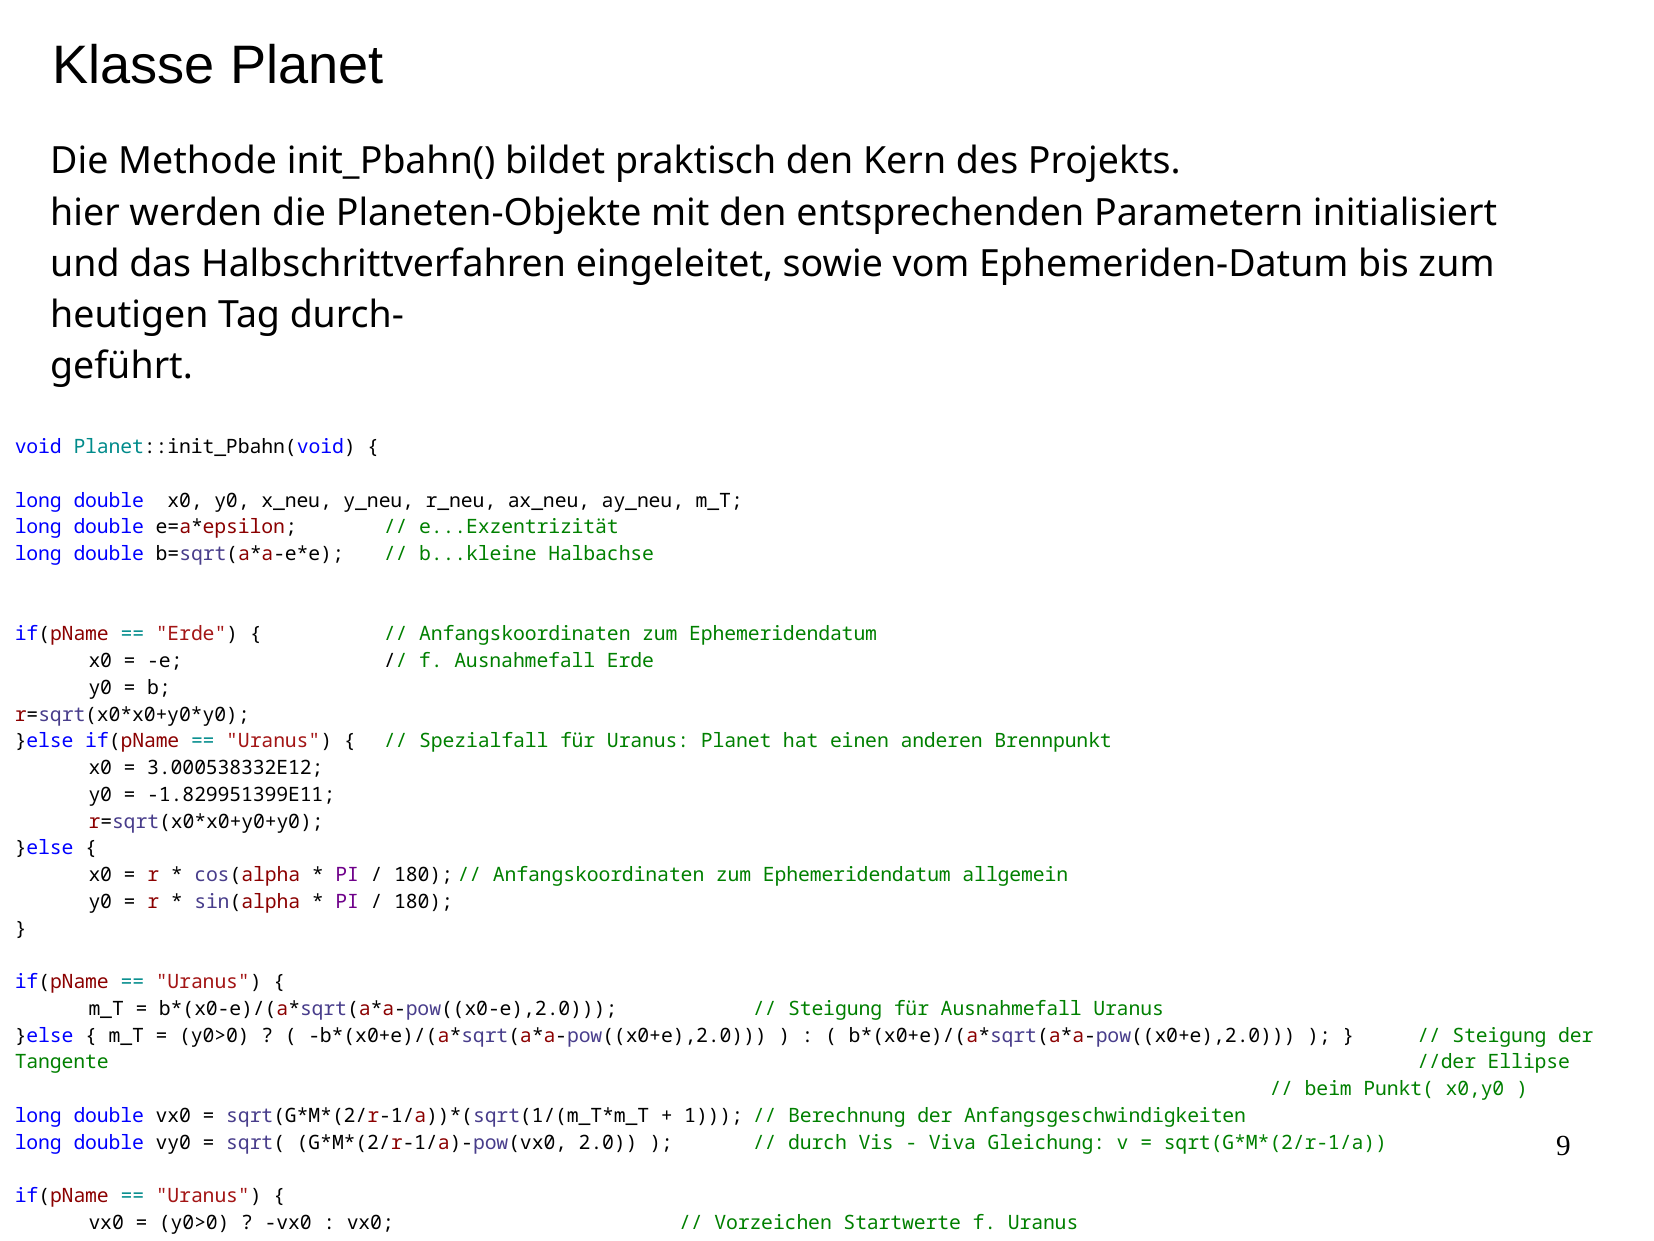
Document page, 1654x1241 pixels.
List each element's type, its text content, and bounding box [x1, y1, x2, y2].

text_box void Planet::init_Pbahn(void) { long double x0, y0, x_neu, y_neu, r_neu, ax_neu, ay_neu, m_T; long double e=a*epsilon; // e...Exzentrizität long double b=sqrt(a*a-e*e); // b...kleine Halbachse if(pName == "Erde") { // Anfangskoordinaten zum Ephemeridendatum x0 = -e; // f. Ausnahmefall Erde y0 = b; r=sqrt(x0*x0+y0*y0); }else if(pName == "Uranus") { // Spezialfall für Uranus: Planet hat einen anderen Brennpunkt x0 = 3.000538332E12; y0 = -1.829951399E11; r=sqrt(x0*x0+y0+y0); }else { x0 = r * cos(alpha * PI / 180); // Anfangskoordinaten zum Ephemeridendatum allgemein y0 = r * sin(alpha * PI / 180); } if(pName == "Uranus") { m_T = b*(x0-e)/(a*sqrt(a*a-pow((x0-e),2.0))); // Steigung für Ausnahmefall Uranus }else { m_T = (y0>0) ? ( -b*(x0+e)/(a*sqrt(a*a-pow((x0+e),2.0))) ) : ( b*(x0+e)/(a*sqrt(a*a-pow((x0+e),2.0))) ); } // Steigung der Tangente //der Ellipse // beim Punkt( x0,y0 ) long double vx0 = sqrt(G*M*(2/r-1/a))*(sqrt(1/(m_T*m_T + 1))); // Berechnung der Anfangsgeschwindigkeiten long double vy0 = sqrt( (G*M*(2/r-1/a)-pow(vx0, 2.0)) ); // durch Vis - Viva Gleichung: v = sqrt(G*M*(2/r-1/a)) if(pName == "Uranus") { vx0 = (y0>0) ? -vx0 : vx0; // Vorzeichen Startwerte f. Uranus vy0 = (x0<e) ? -vy0 : vy0; }else { // Vorzeichen Startwerte allgemein vx0 = (y0>0) ? -vx0 : vx0; vy0 = (x0<-e) ? -vy0 : vy0; } long double ax0 = (-G*M)*x0/pow(r,3.0); long double ay0 = (-G*M)*y0/pow(r,3.0); . . . [0, 425, 1654, 1241]
title Klasse Planet [23, 0, 414, 235]
text_box Die Methode init_Pbahn() bildet praktisch den Kern des Projekts. hier werden die Planeten-Objekte mit den entsprechenden Parametern initialisiert und das Halbschrittverfahren eingeleitet, sowie vom Ephemeriden-Datum bis zum heutigen Tag durch- geführt. [35, 126, 1548, 331]
